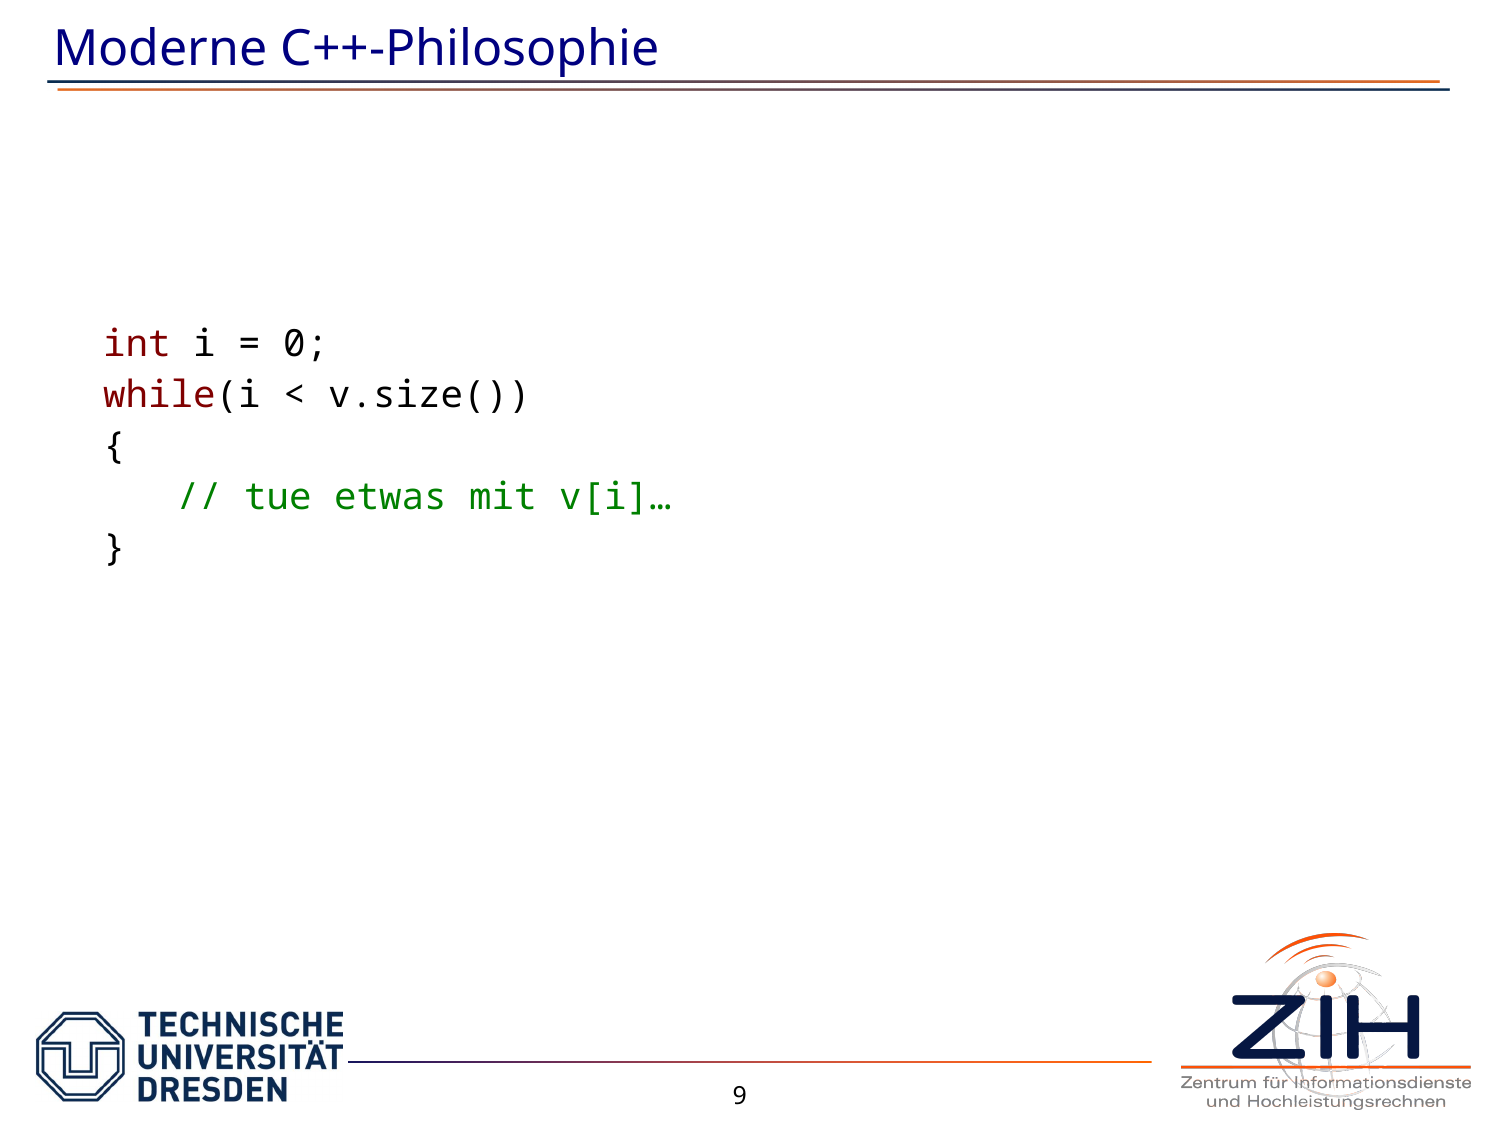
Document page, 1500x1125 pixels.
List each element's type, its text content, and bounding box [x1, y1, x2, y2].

picture [1181, 933, 1471, 1110]
picture [35, 1011, 343, 1102]
picture [47, 80, 1450, 91]
title Moderne C++-Philosophie [53, 12, 1453, 81]
list int i = 0; while(i < v.size()) { // tue etwas mit v[i]… } [29, 118, 1418, 771]
